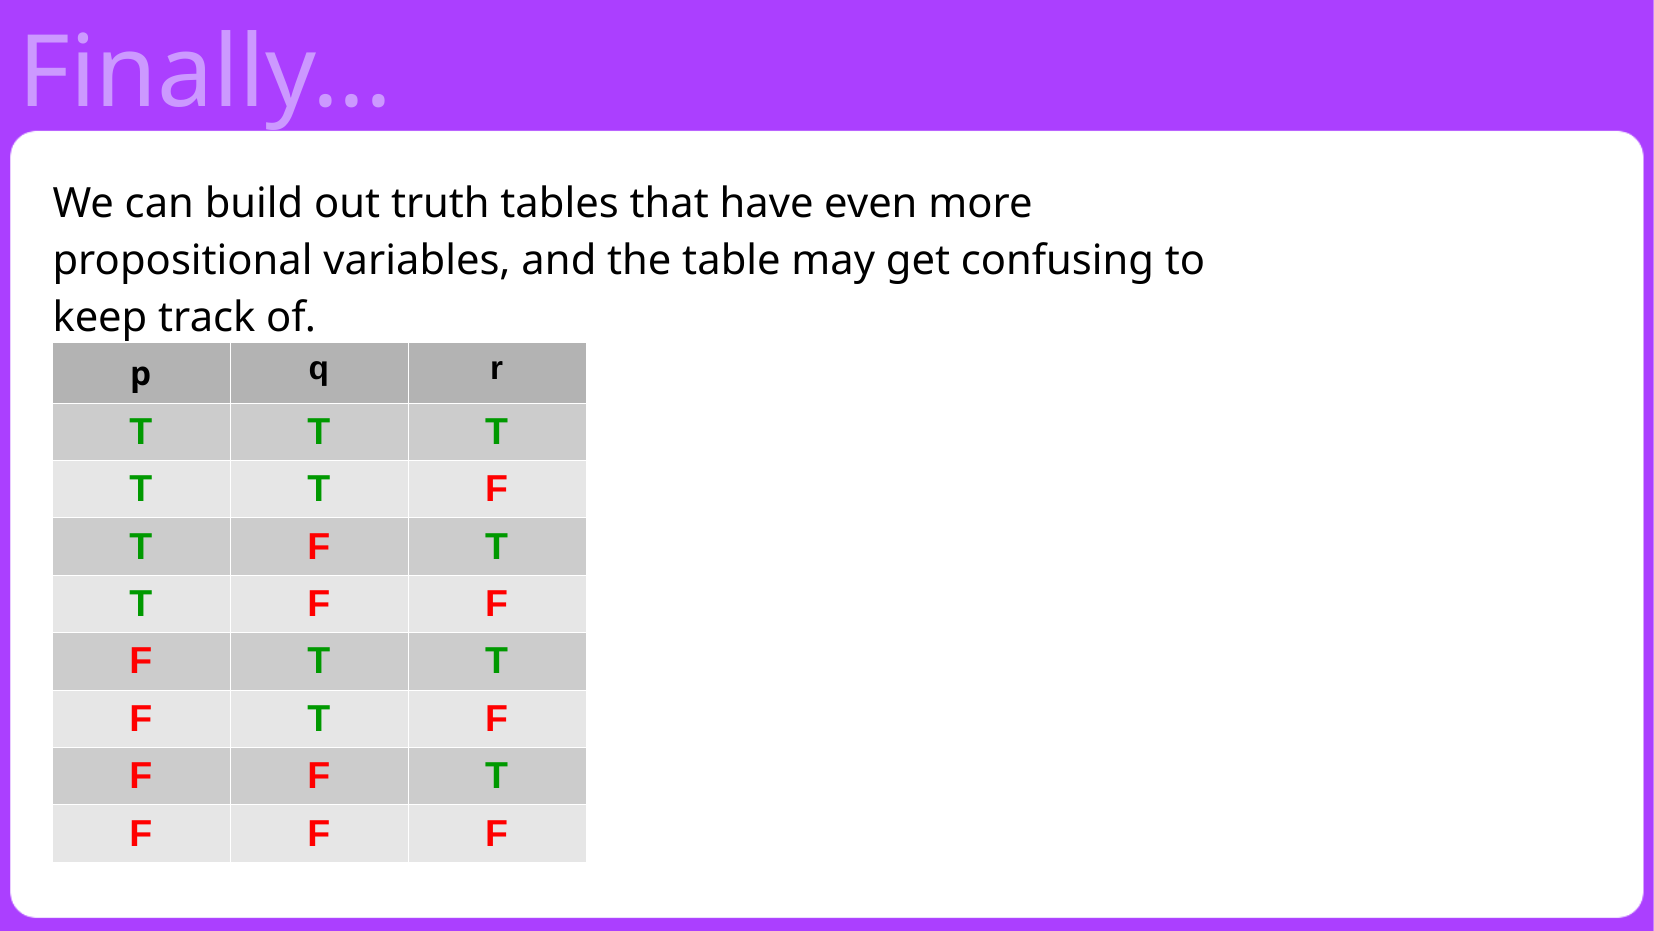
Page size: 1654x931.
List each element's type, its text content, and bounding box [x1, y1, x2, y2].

table_cell T [409, 518, 586, 575]
picture [0, 0, 1654, 931]
table_cell T [231, 691, 408, 747]
table_cell F [53, 805, 230, 862]
table_header p [53, 343, 230, 403]
table_cell T [231, 461, 408, 517]
table_cell T [53, 518, 230, 575]
table_cell F [409, 576, 586, 632]
table_cell F [231, 805, 408, 862]
table_cell T [53, 461, 230, 517]
table_cell F [409, 461, 586, 517]
table_cell T [409, 748, 586, 804]
table_cell T [53, 404, 230, 460]
table_header r [409, 343, 586, 403]
table_cell T [53, 576, 230, 632]
table_cell F [53, 748, 230, 804]
table_header q [231, 343, 408, 403]
table_cell T [409, 633, 586, 690]
table_cell F [53, 633, 230, 690]
text_box We can build out truth tables that have even more propositional variables, and the table may get confusing to keep track of. [52, 172, 1234, 365]
table_cell F [231, 576, 408, 632]
table_cell F [409, 805, 586, 862]
table_cell T [231, 404, 408, 460]
table_cell T [409, 404, 586, 460]
table_cell T [231, 633, 408, 690]
table_cell F [231, 748, 408, 804]
table_cell F [53, 691, 230, 747]
table_cell F [231, 518, 408, 575]
title Finally... [18, 8, 1574, 126]
table_cell F [409, 691, 586, 747]
